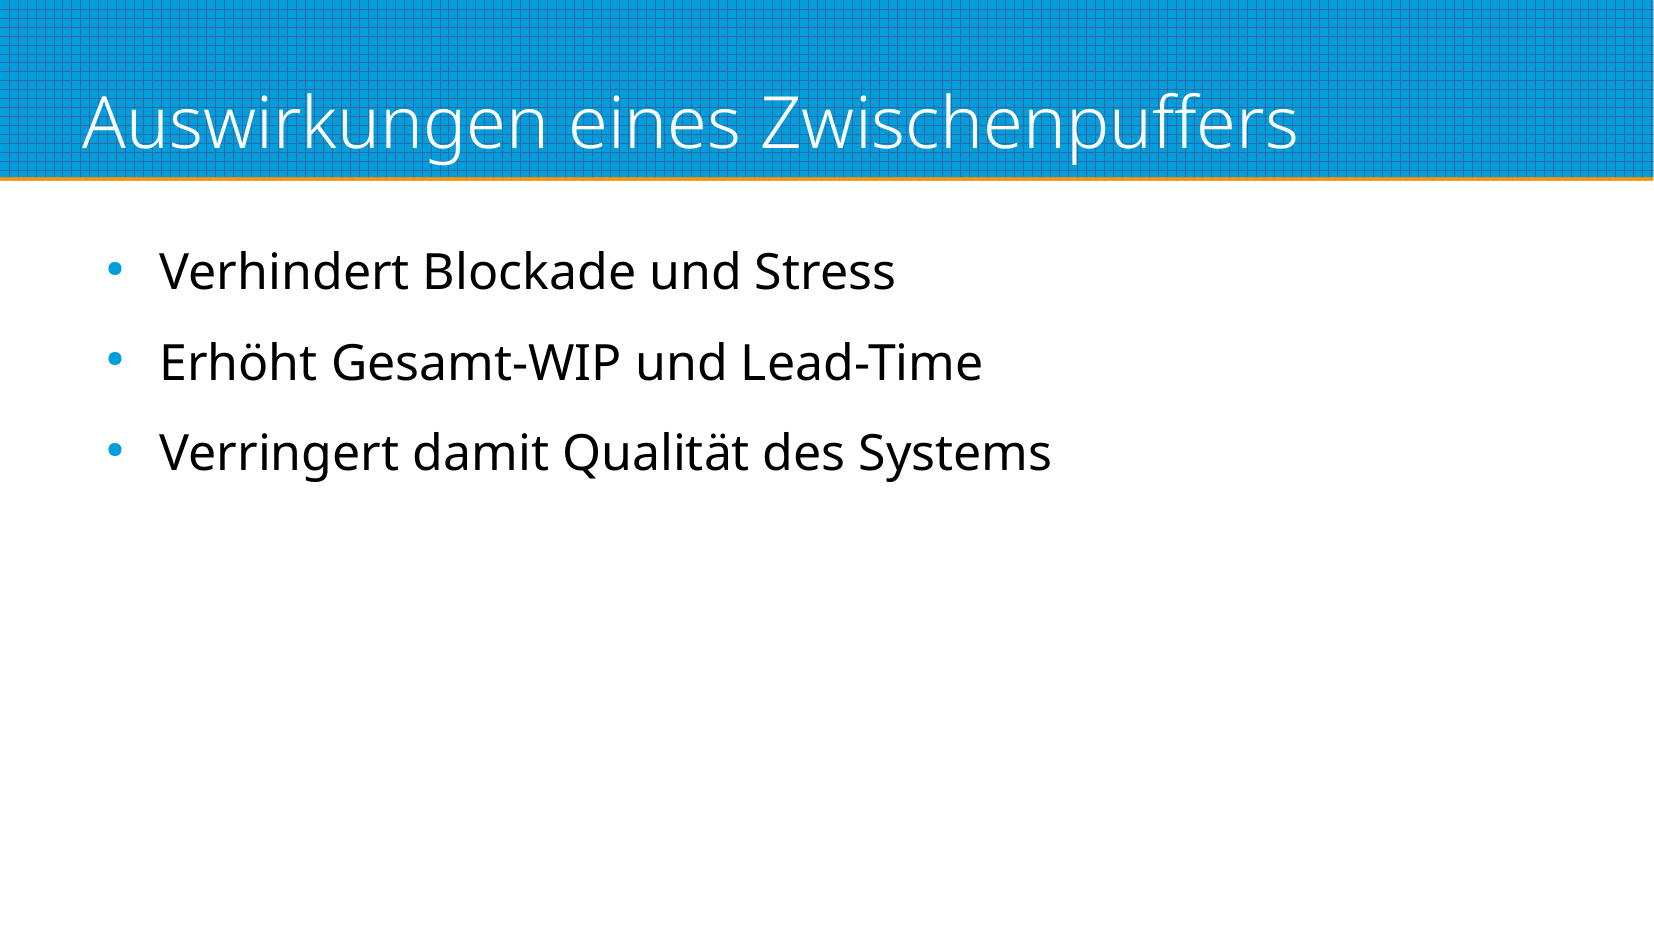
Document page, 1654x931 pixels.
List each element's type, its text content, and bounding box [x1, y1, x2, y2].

title Auswirkungen eines Zwischenpuffers [82, 14, 1571, 171]
list Verhindert Blockade und Stress Erhöht Gesamt-WIP und Lead-Time Verringert damit Qualität des Systems [88, 236, 1093, 811]
